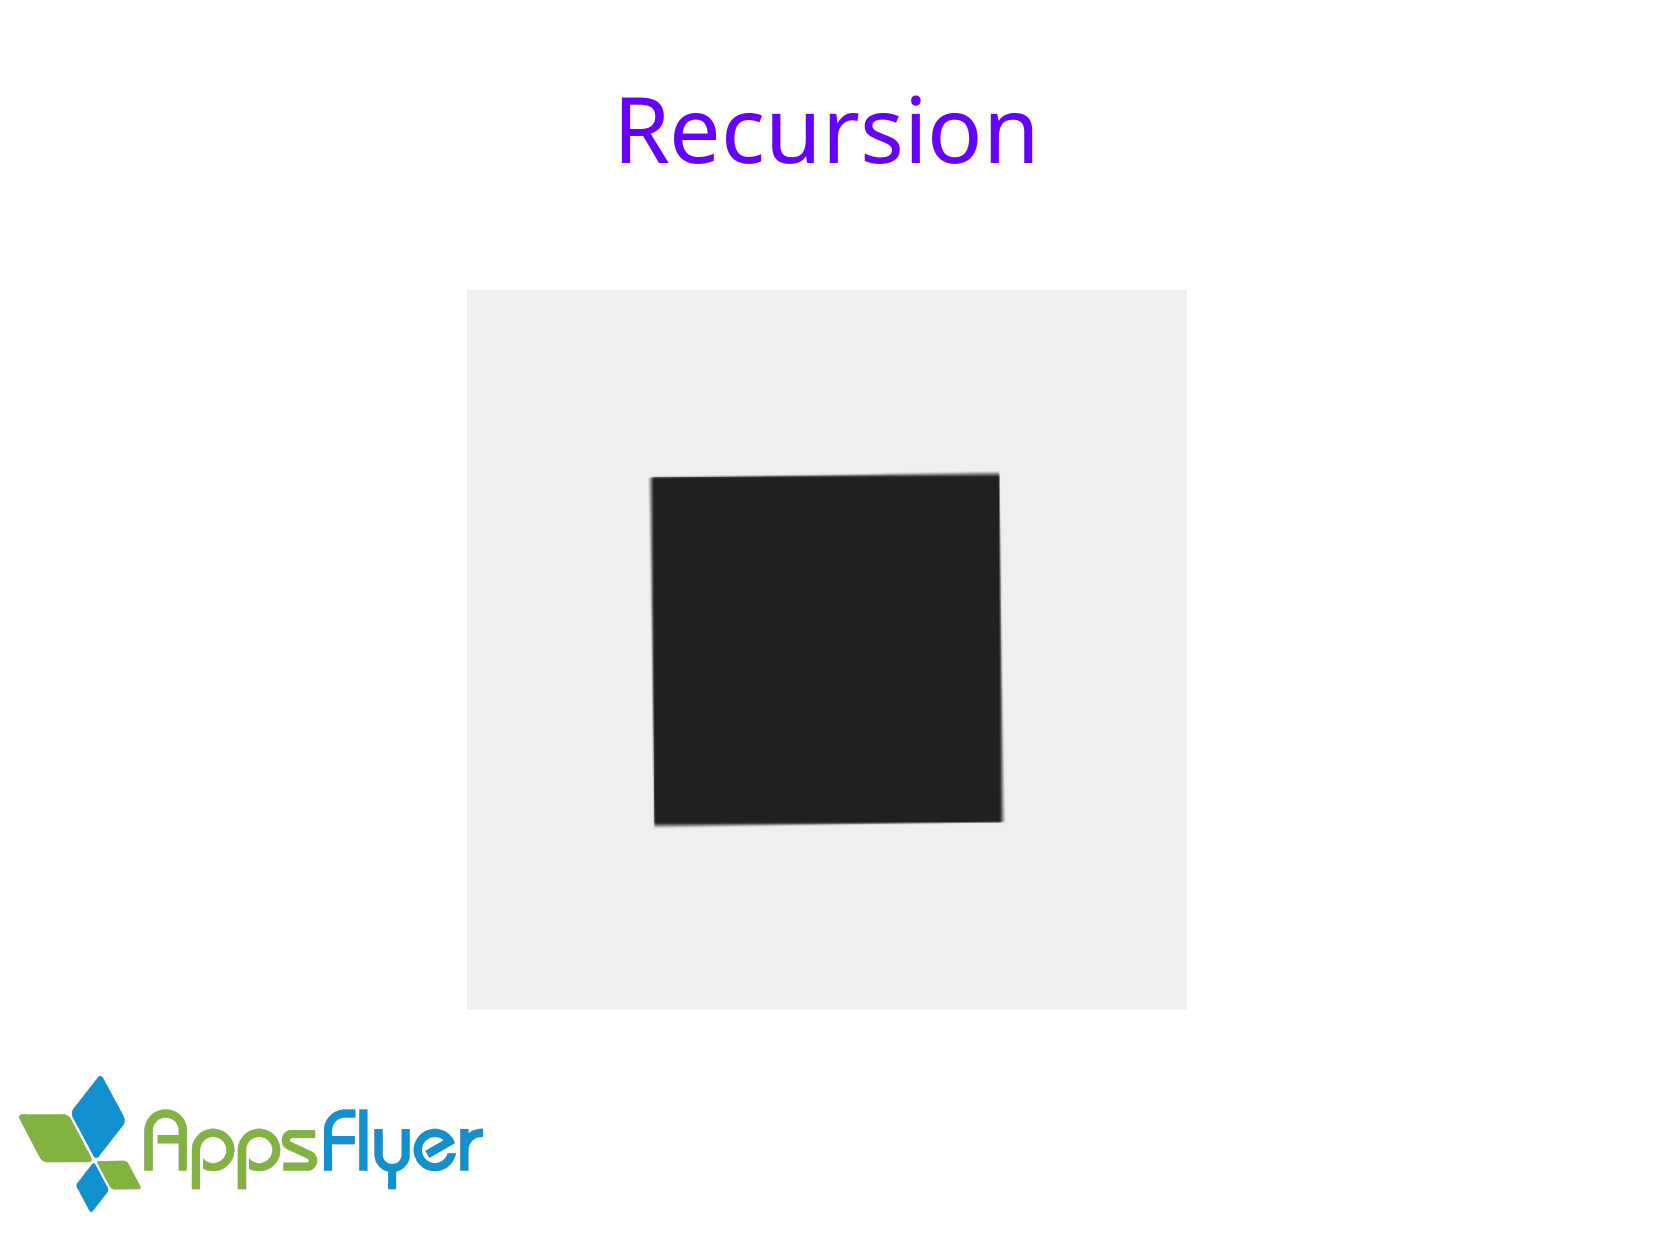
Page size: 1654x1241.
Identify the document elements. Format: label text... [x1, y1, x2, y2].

picture [467, 290, 1187, 1010]
title Recursion [0, 0, 1654, 257]
picture [19, 1076, 483, 1213]
